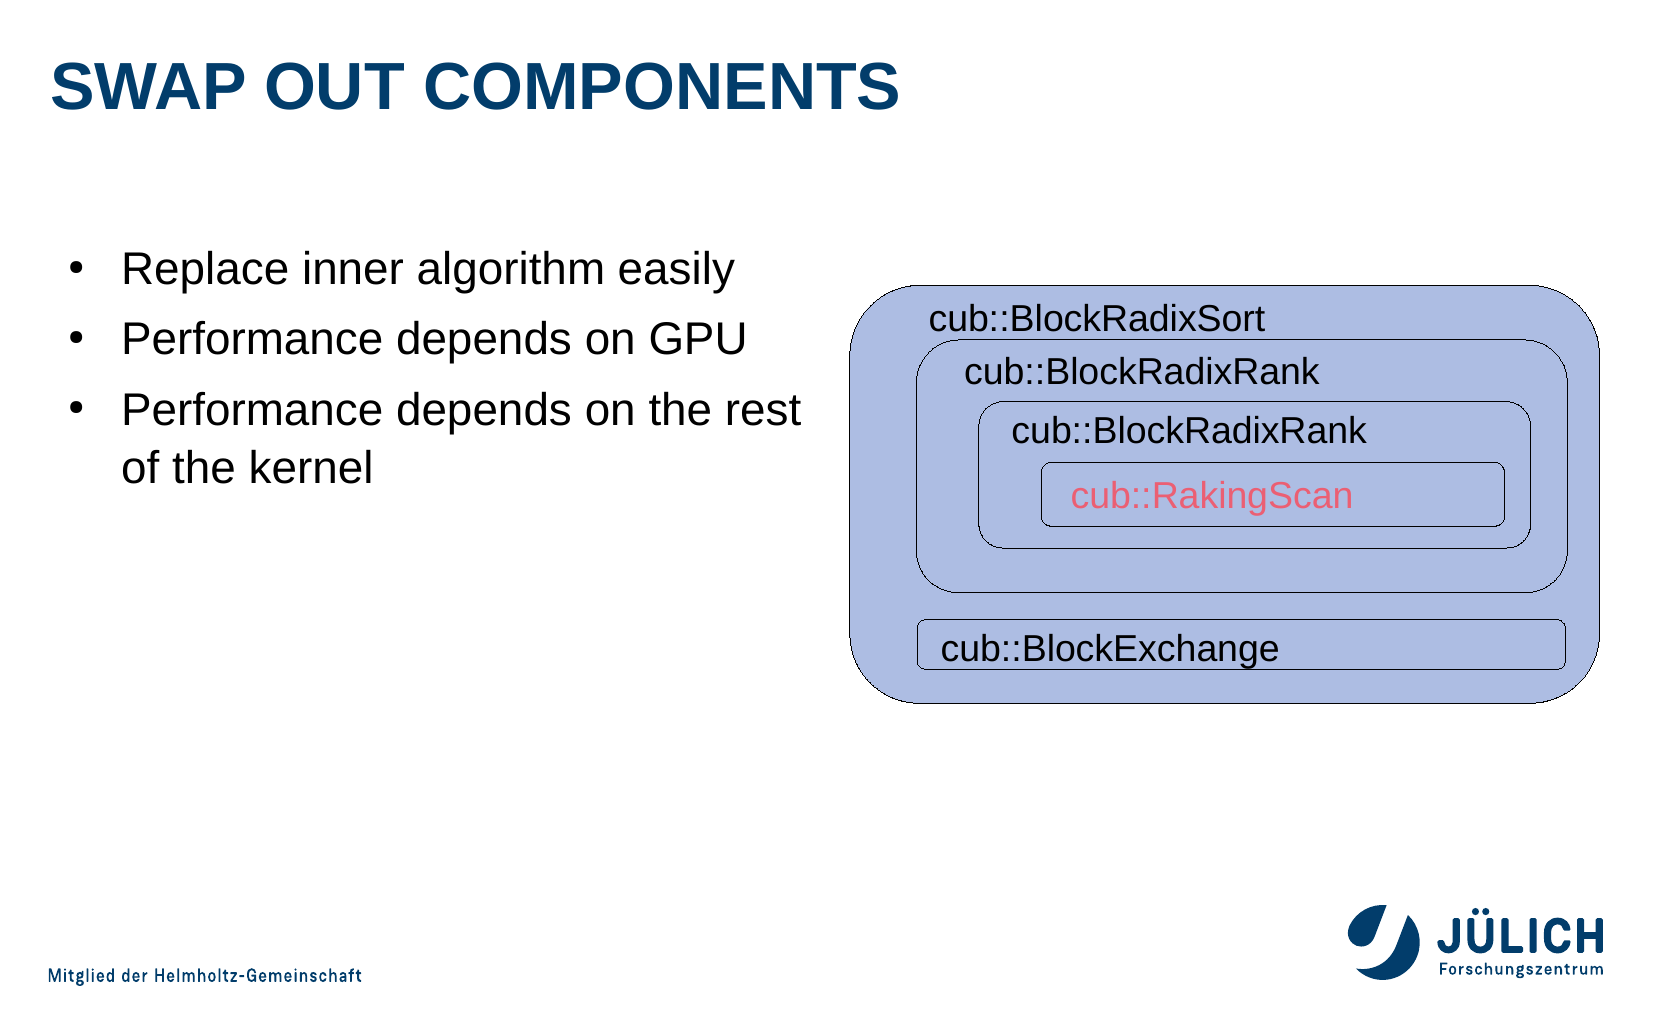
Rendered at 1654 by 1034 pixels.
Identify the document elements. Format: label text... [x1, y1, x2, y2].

text_box cub::RakingScan [1055, 463, 1453, 524]
text_box cub::BlockRadixRank [996, 398, 1394, 459]
text_box cub::BlockRadixRank [949, 339, 1346, 400]
text_box cub::BlockRadixSort [913, 286, 1311, 346]
text_box [849, 285, 1600, 704]
title Swap Out Components [50, 48, 1604, 219]
text_box cub::BlockExchange [925, 617, 1323, 677]
list Replace inner algorithm easily Performance depends on GPU Performance depends on the rest of the kernel [50, 235, 809, 871]
